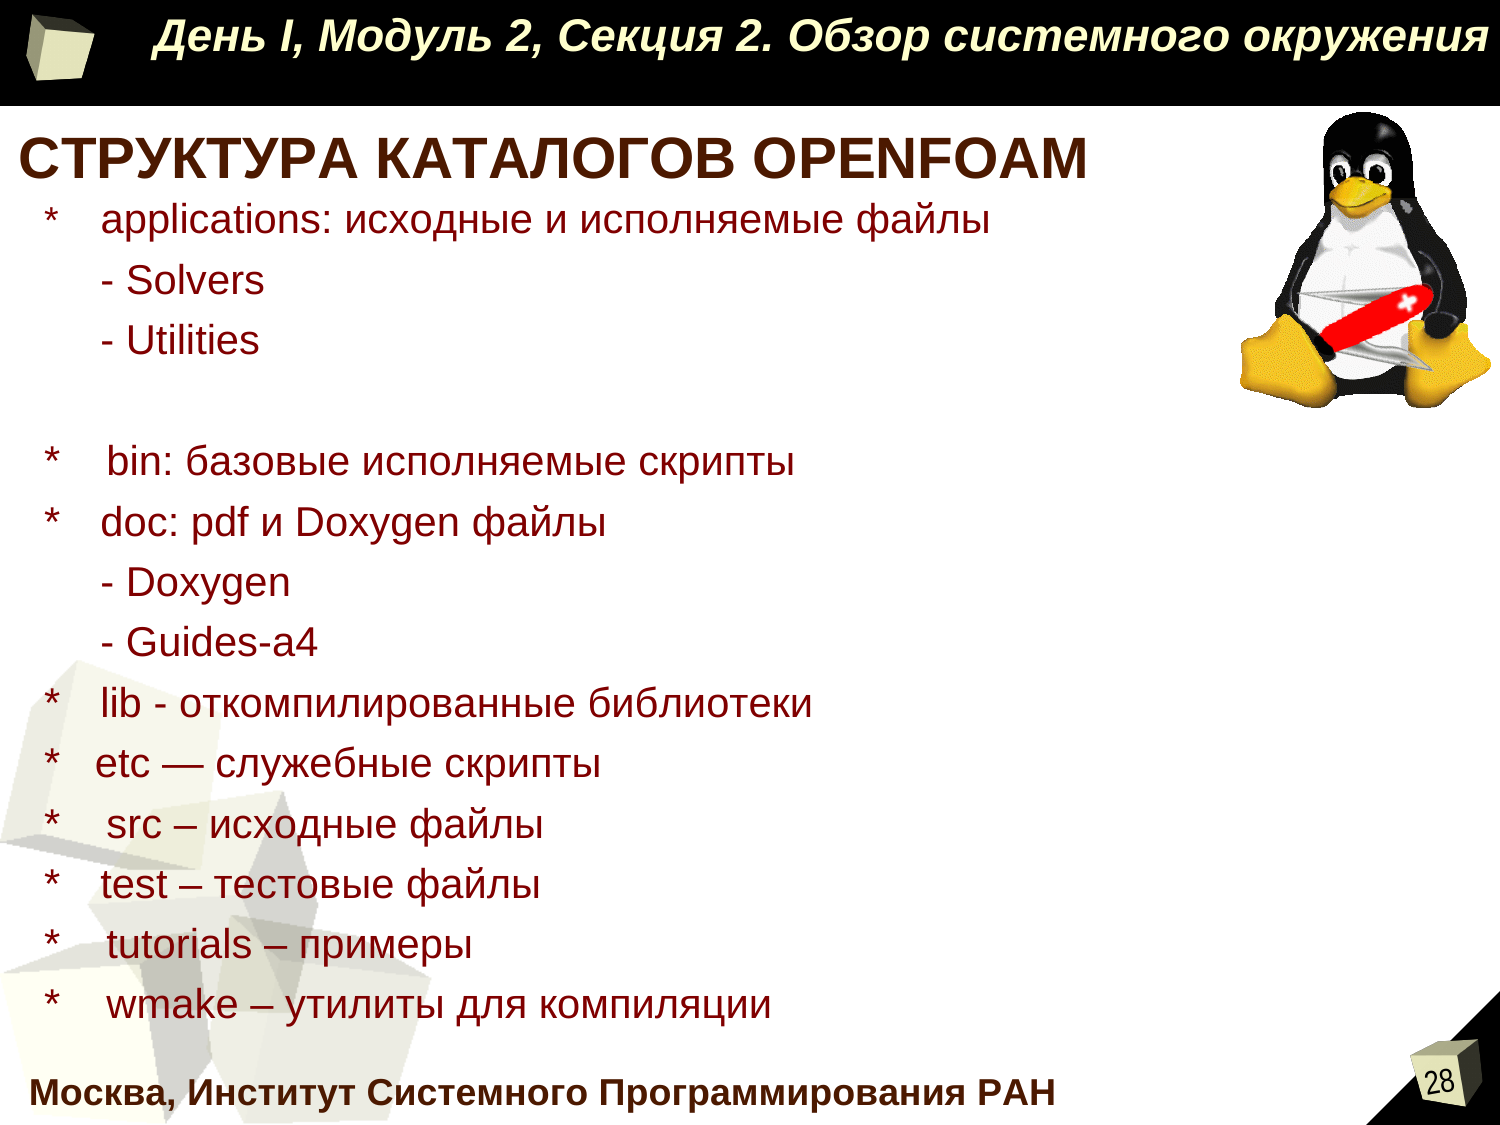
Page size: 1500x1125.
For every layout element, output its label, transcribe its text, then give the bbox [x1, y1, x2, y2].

picture [423, 1094, 433, 1102]
picture [151, 1096, 158, 1102]
picture [1240, 198, 1491, 408]
picture [130, 1096, 138, 1102]
list * applications: исходные и исполняемые файлы - Solvers - Utilities * bin: базовые исполняемые скрипты * doc: pdf и Doxygen файлы - Doxygen - Guides-a4 * lib - откомпилированные библиотеки * etc — служебные скрипты * src – исходные файлы * test – тестовые файлы * tutorials – примеры * wmake – утилиты для компиляции [29, 198, 1152, 1094]
picture [0, 659, 433, 1125]
text_box СТРУКТУРА КАТАЛОГОВ OPENFOAM [4, 112, 1500, 198]
picture [66, 1094, 75, 1102]
